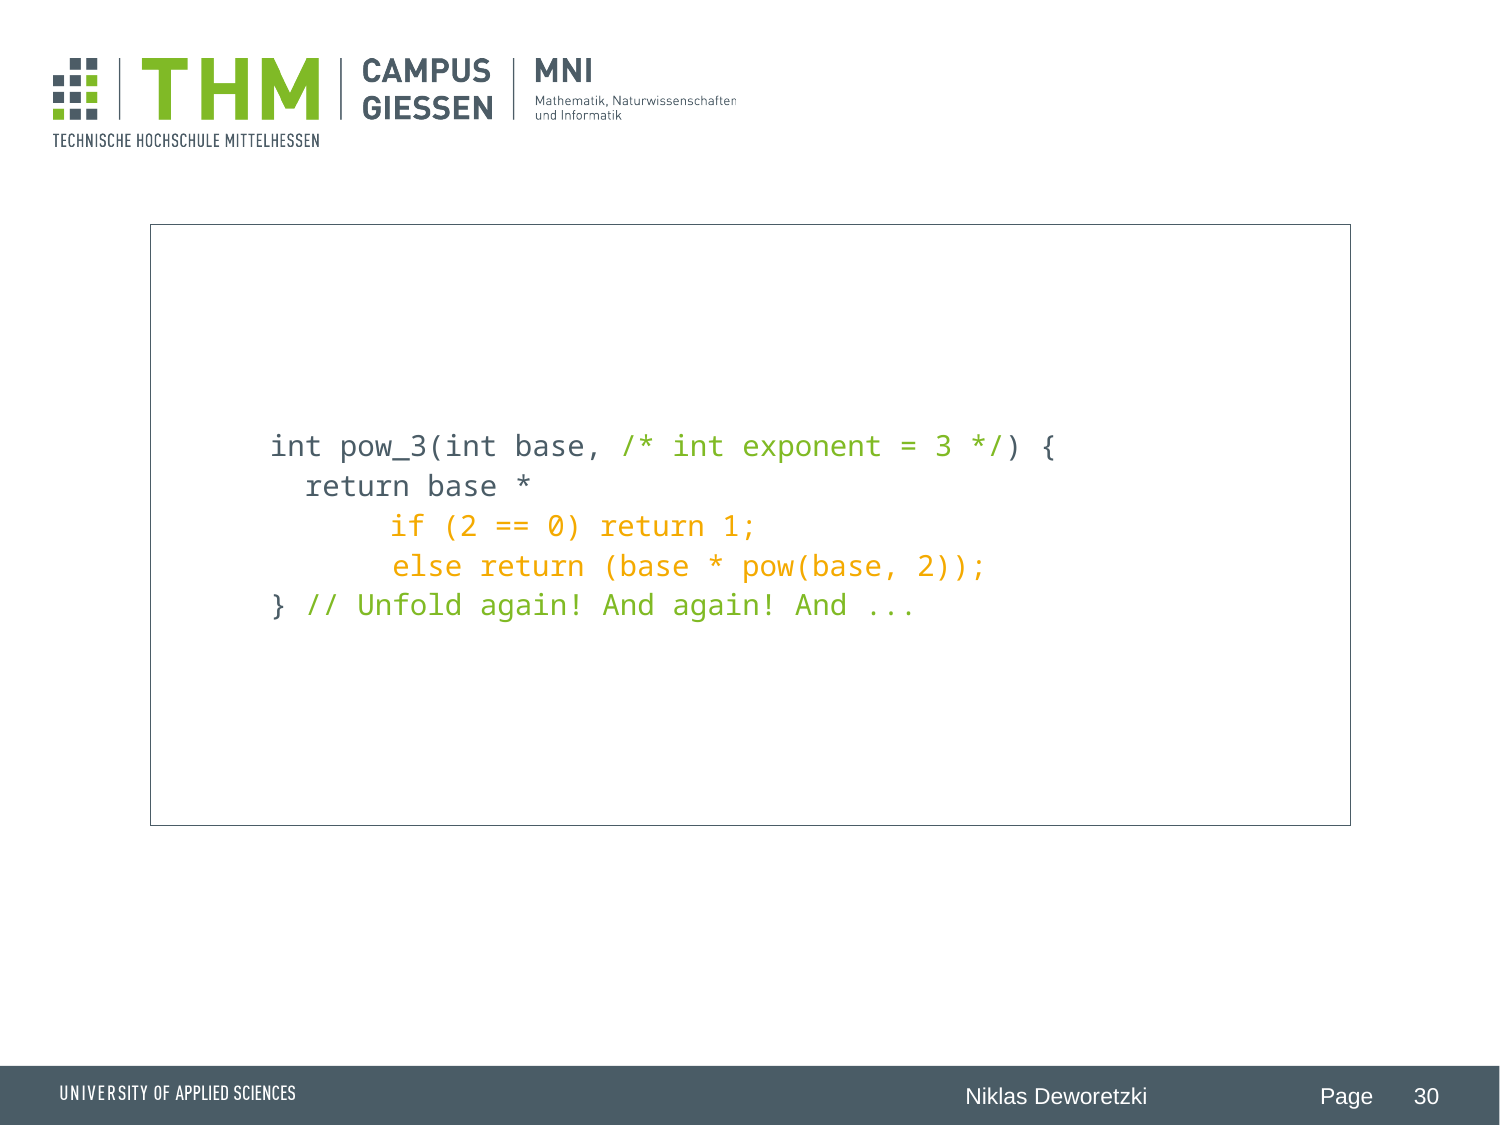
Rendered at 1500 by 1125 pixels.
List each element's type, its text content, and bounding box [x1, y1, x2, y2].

picture [59, 1082, 296, 1104]
slide_number <number> [1376, 1073, 1455, 1118]
picture [53, 58, 736, 147]
text_box int pow_3(int base, /* int exponent = 3 */) { return base * if (2 == 0) return 1; else return (base * pow(base, 2)); } // Unfold again! And again! And ... [150, 224, 1351, 826]
